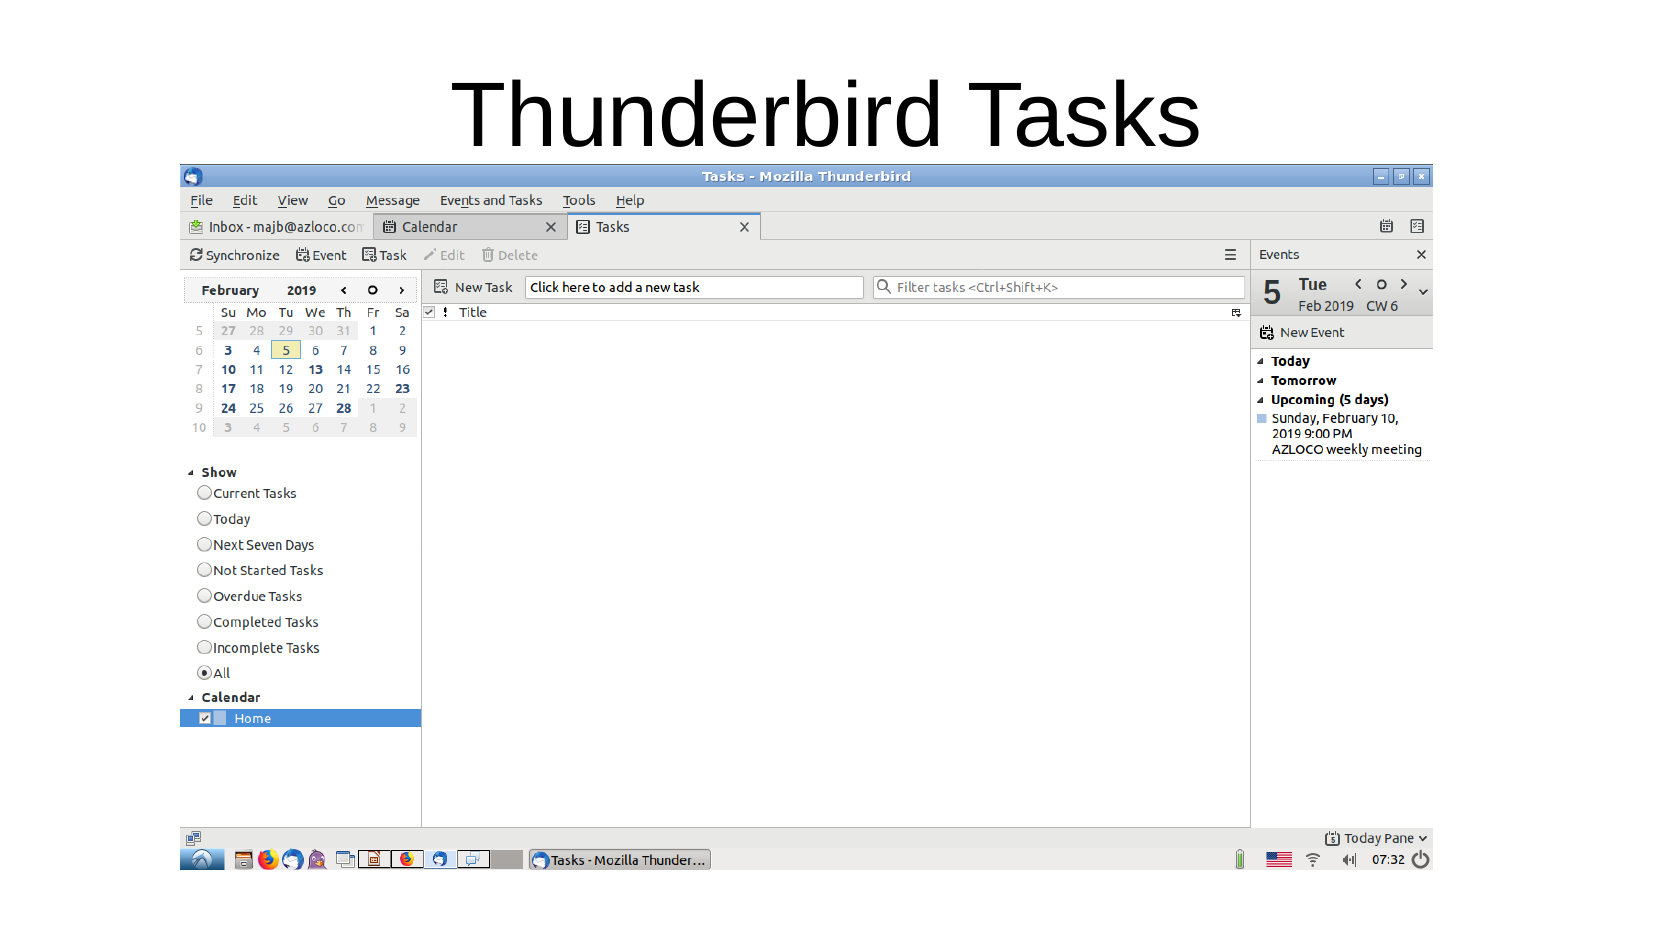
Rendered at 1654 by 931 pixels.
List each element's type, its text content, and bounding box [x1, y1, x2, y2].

picture [180, 164, 1433, 870]
title Thunderbird Tasks [82, 37, 1571, 193]
